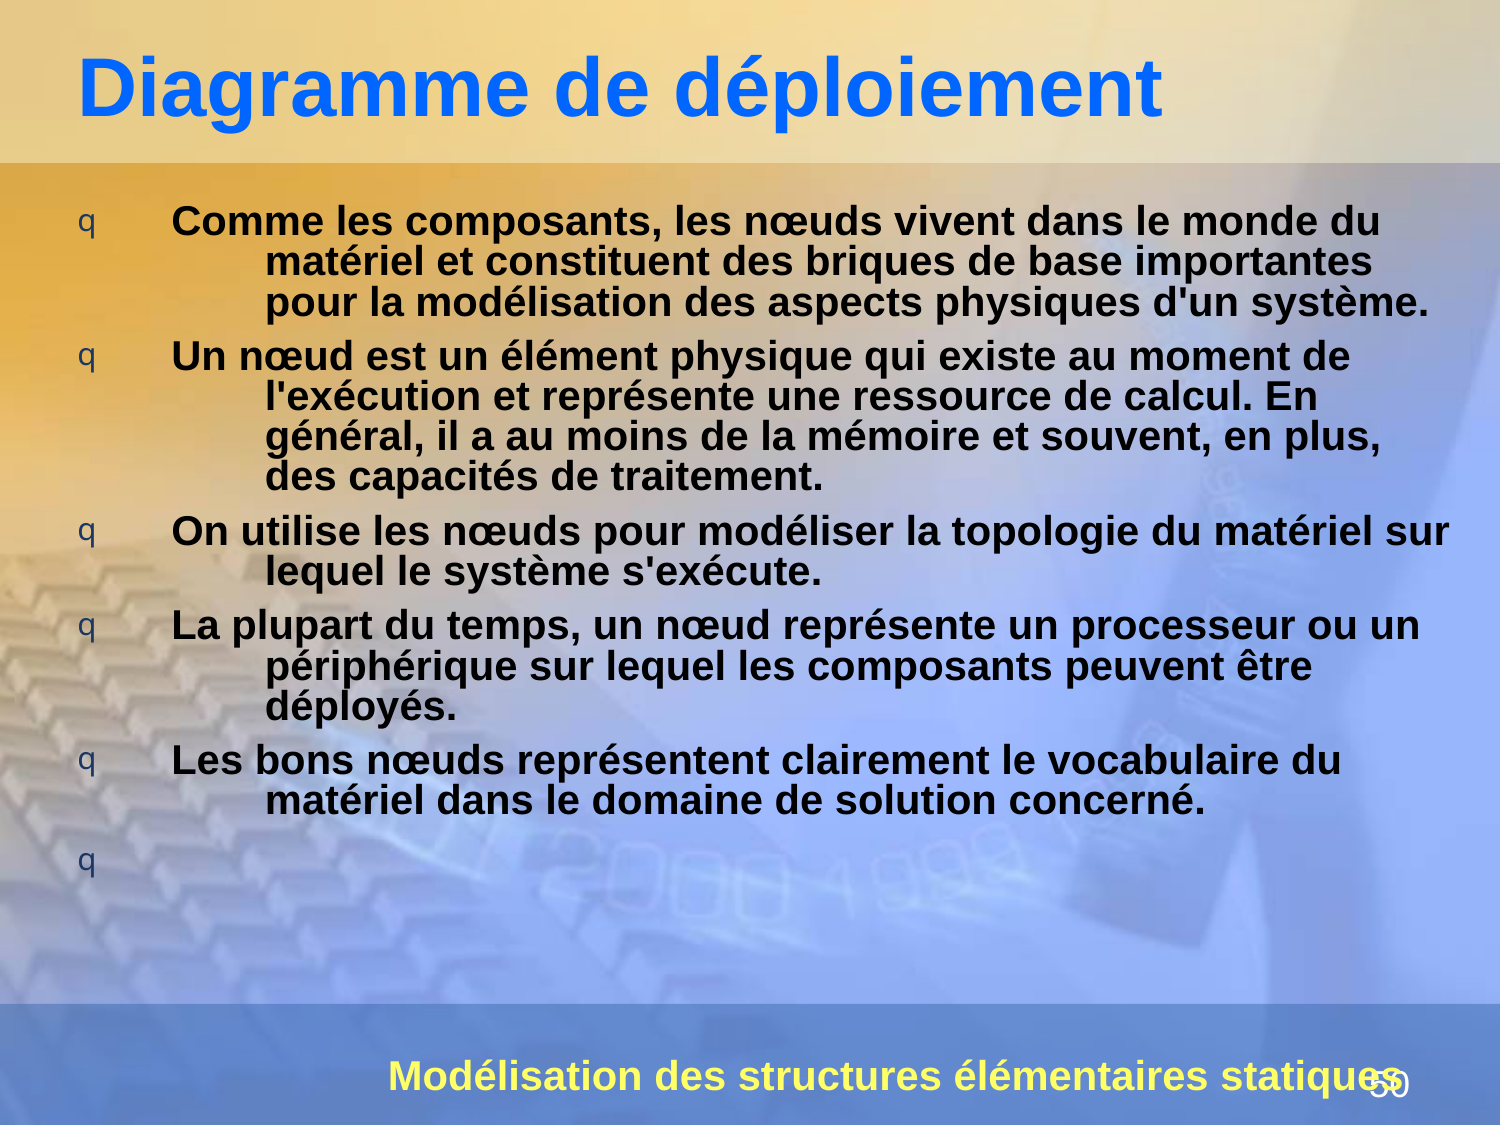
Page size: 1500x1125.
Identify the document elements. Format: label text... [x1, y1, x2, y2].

title Diagramme de déploiement [62, 37, 1469, 143]
list Comme les composants, les nœuds vivent dans le monde du matériel et constituent des briques de base importantes pour la modélisation des aspects physiques d'un système. Un nœud est un élément physique qui existe au moment de l'exécution et représente une ressource de calcul. En général, il a au moins de la mémoire et souvent, en plus, des capacités de traitement. On utilise les nœuds pour modéliser la topologie du matériel sur lequel le système s'exécute. La plupart du temps, un nœud représente un processeur ou un périphérique sur lequel les composants peuvent être déployés. Les bons nœuds représentent clairement le vocabulaire du matériel dans le domaine de solution concerné. [62, 196, 1470, 849]
text_box Modélisation des structures élémentaires statiques [388, 1049, 1404, 1099]
